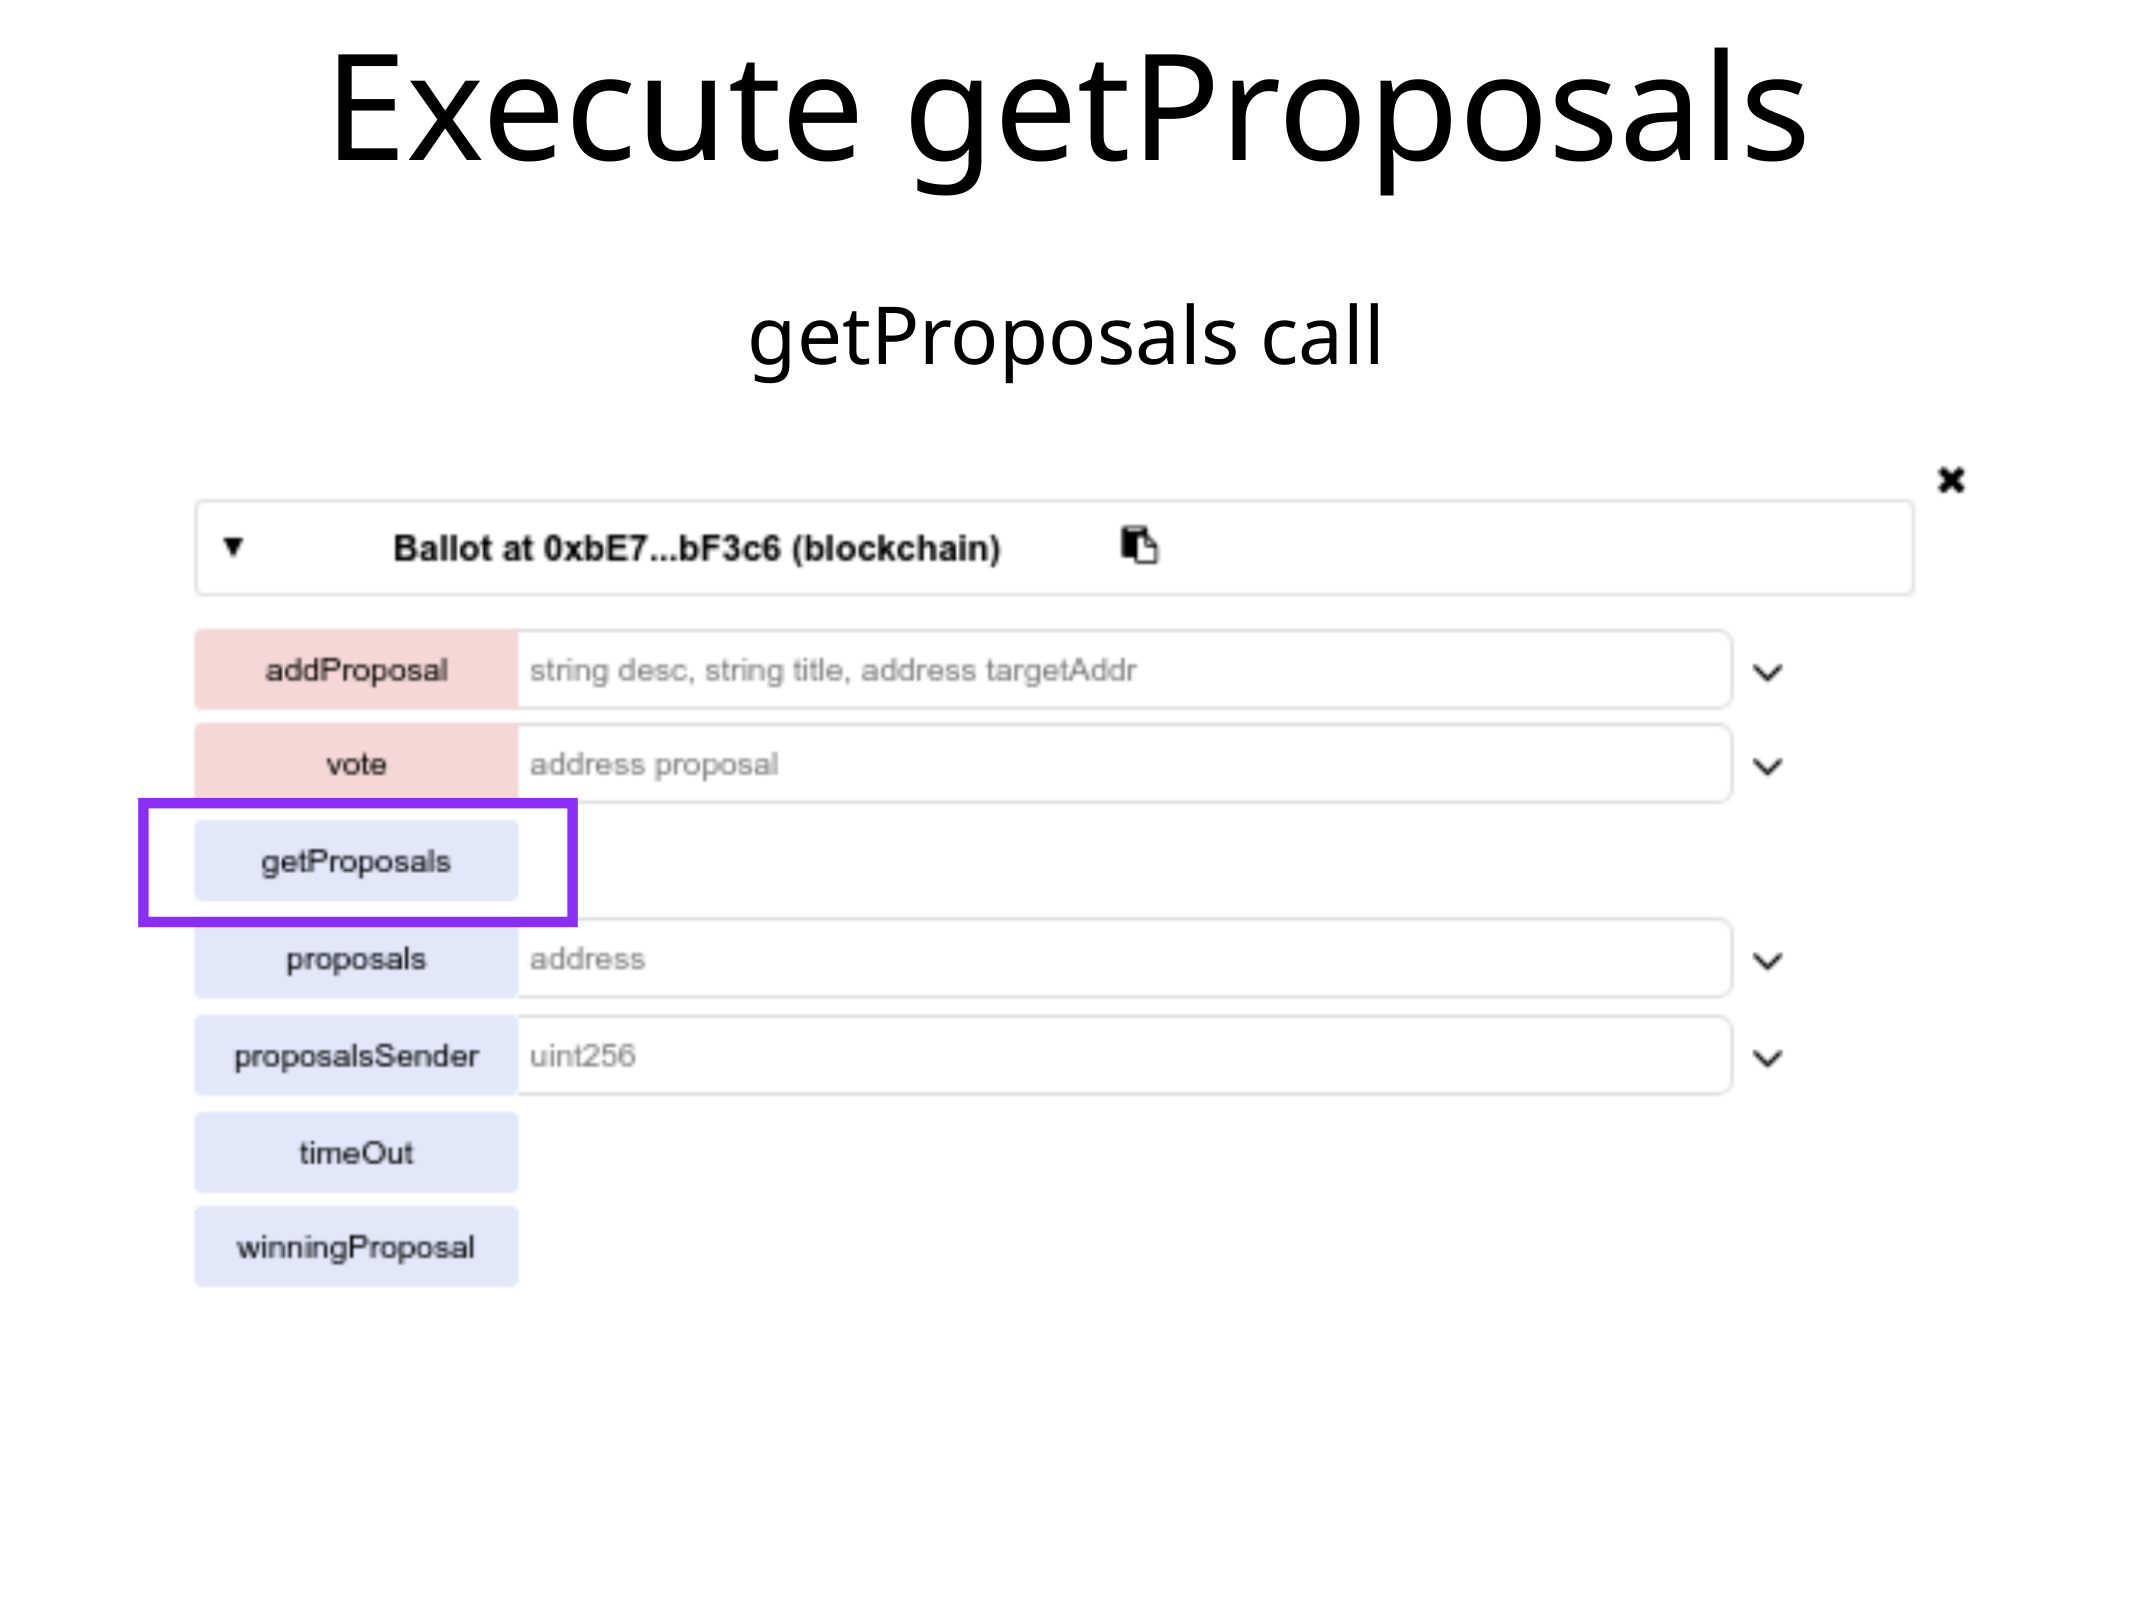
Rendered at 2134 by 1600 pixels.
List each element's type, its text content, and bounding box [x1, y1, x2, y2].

subtitle getProposals call ( when dependencies.js is the active file ) [112, 277, 2021, 431]
picture [34, 431, 2099, 1290]
title Execute getProposals [71, 5, 2066, 431]
